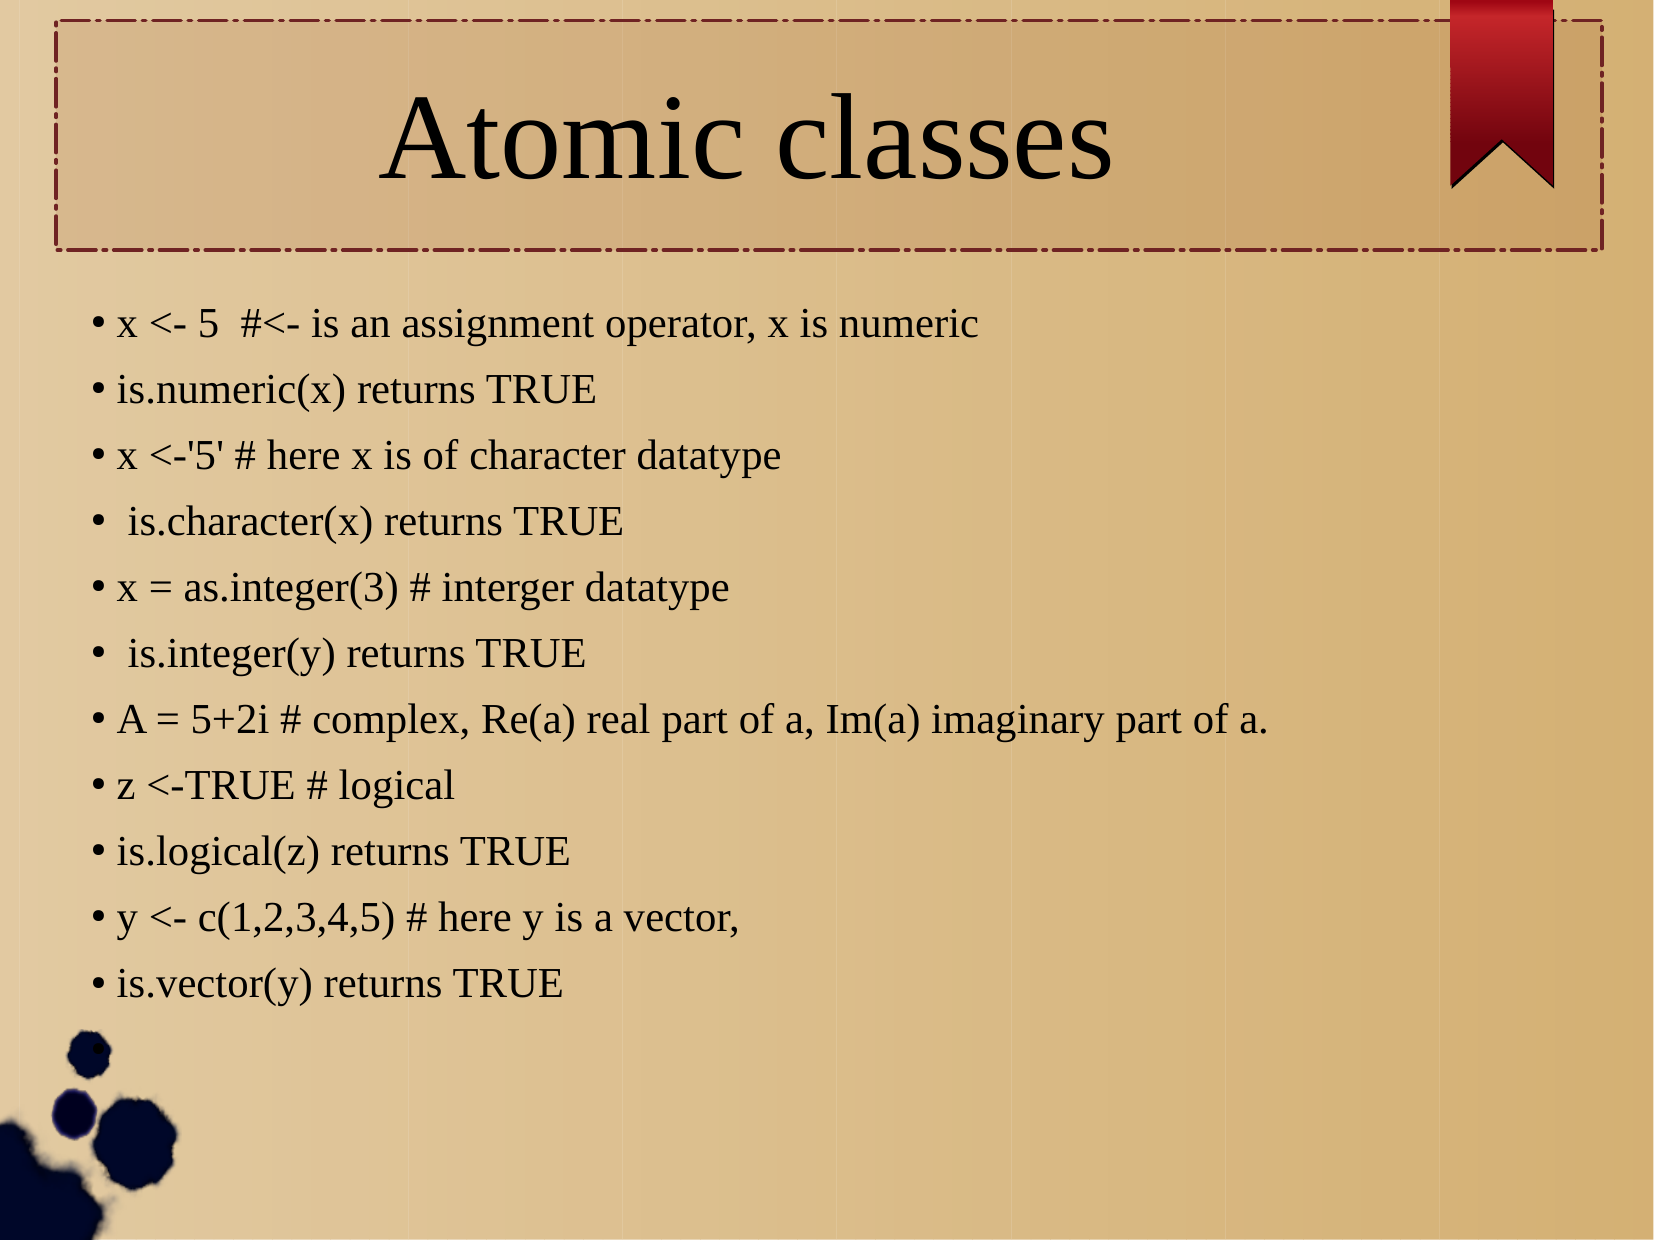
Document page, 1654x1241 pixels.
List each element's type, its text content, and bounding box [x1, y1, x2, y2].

list x <- 5 #<- is an assignment operator, x is numeric is.numeric(x) returns TRUE x <-'5' # here x is of character datatype is.character(x) returns TRUE x = as.integer(3) # interger datatype is.integer(y) returns TRUE A = 5+2i # complex, Re(a) real part of a, Im(a) imaginary part of a. z <-TRUE # logical is.logical(z) returns TRUE y <- c(1,2,3,4,5) # here y is a vector, is.vector(y) returns TRUE [82, 299, 1571, 1019]
title Atomic classes [82, 47, 1412, 229]
